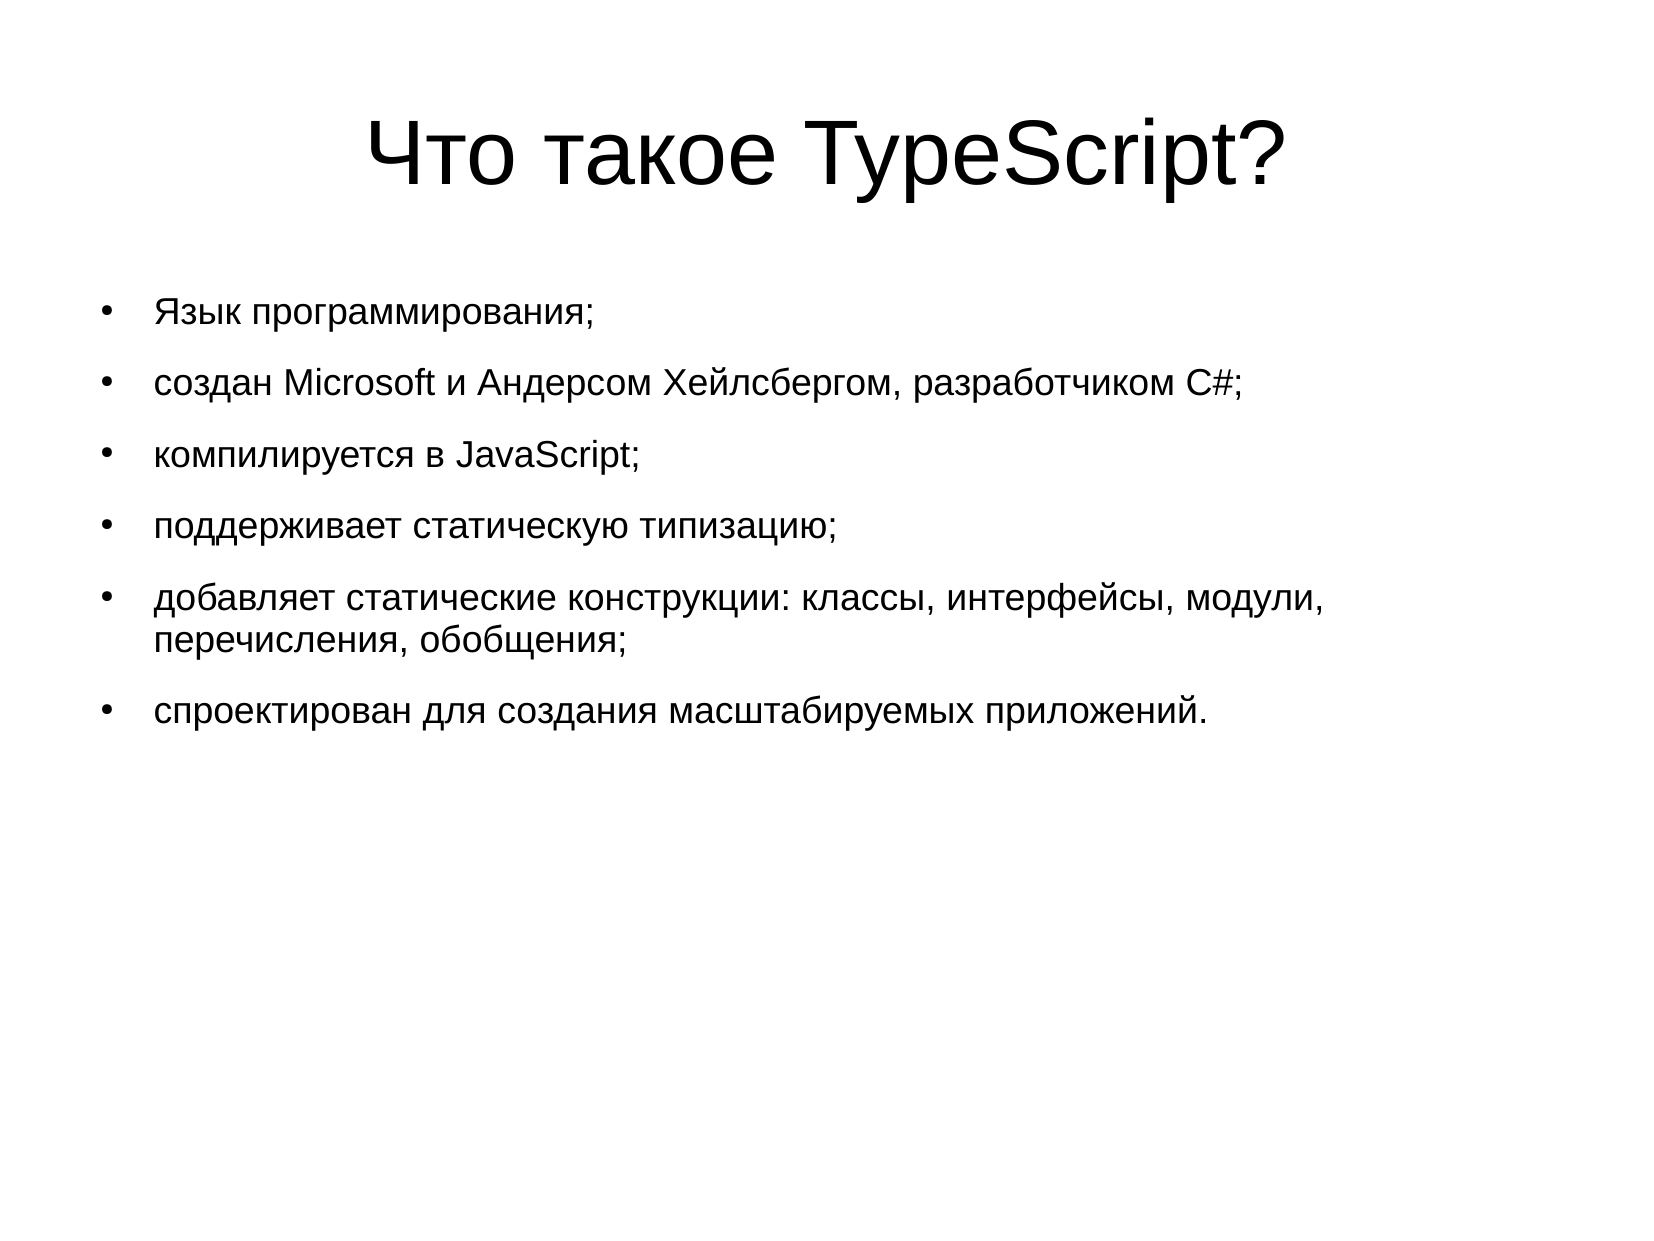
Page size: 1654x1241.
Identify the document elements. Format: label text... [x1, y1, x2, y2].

list Язык программирования; создан Microsoft и Андерсом Хейлсбергом, разработчиком C#; компилируется в JavaScript; поддерживает статическую типизацию; добавляет статические конструкции: классы, интерфейсы, модули, перечисления, обобщения; спроектирован для создания масштабируемых приложений. [82, 290, 1571, 1010]
title Что такое TypeScript? [82, 49, 1571, 257]
